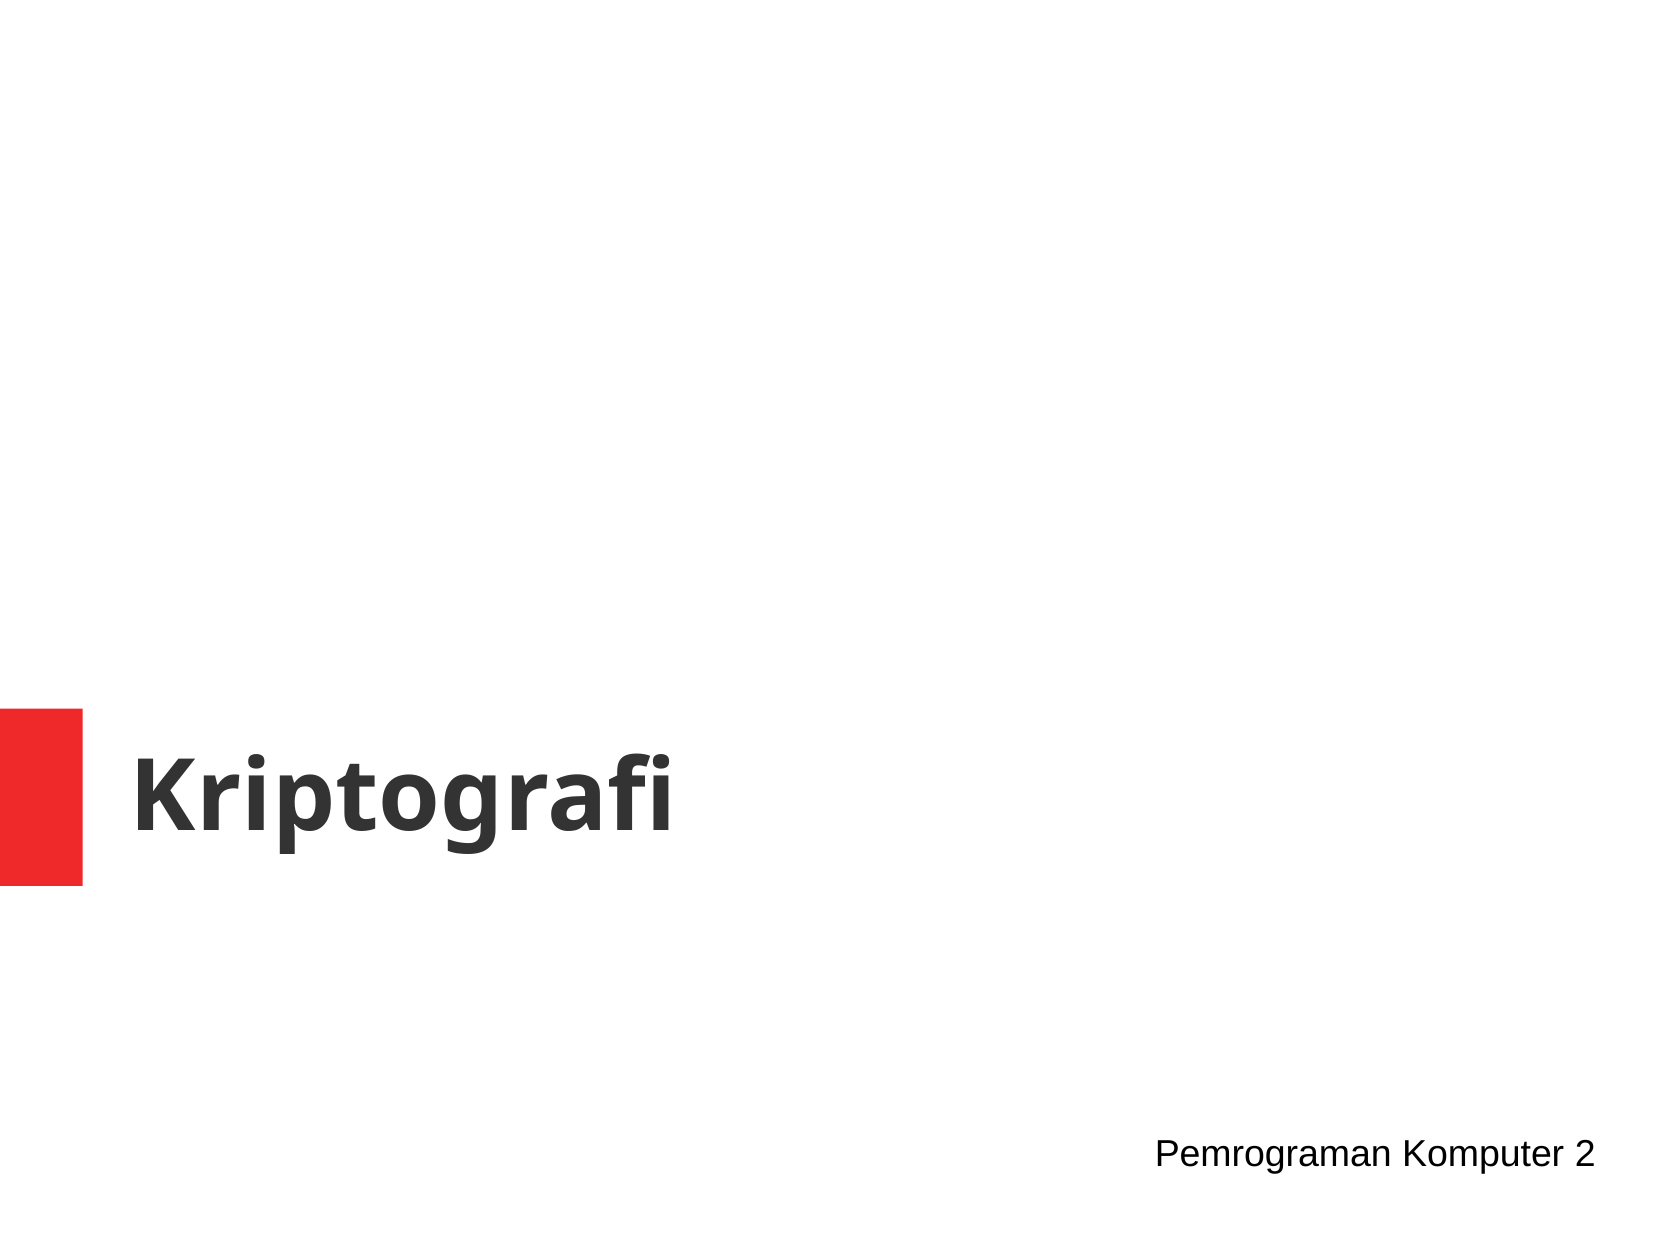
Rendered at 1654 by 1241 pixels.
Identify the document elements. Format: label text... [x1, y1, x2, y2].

title Kriptografi [129, 673, 1536, 910]
subtitle Java [129, 968, 1536, 1241]
text_box Pemrograman Komputer 2 [1140, 1125, 1611, 1182]
